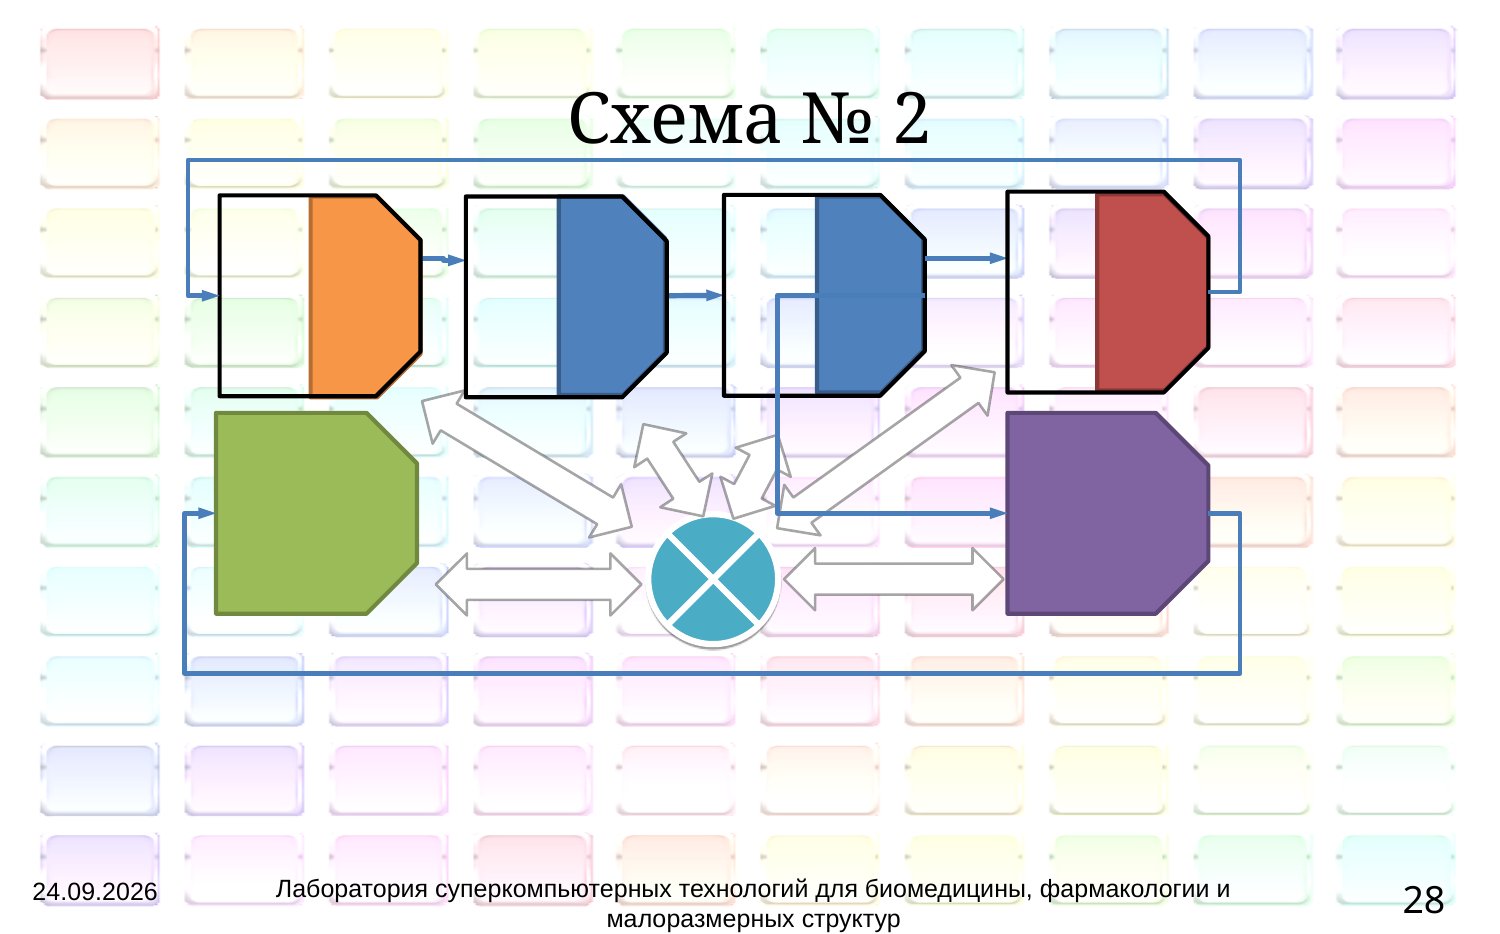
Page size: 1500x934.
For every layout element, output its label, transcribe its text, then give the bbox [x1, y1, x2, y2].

text_box [916, 365, 995, 409]
text_box <number> [1387, 868, 1473, 918]
text_box [777, 516, 821, 536]
text_box [558, 199, 664, 395]
text_box [1007, 413, 1209, 614]
text_box [310, 198, 418, 394]
title Схема № 2 [75, 65, 1426, 166]
text_box [784, 548, 1004, 611]
text_box 18.11.2012 [17, 868, 184, 918]
text_box [435, 553, 642, 616]
text_box [1097, 194, 1206, 390]
text_box [422, 390, 466, 409]
title Схема № 2 [190, 162, 1238, 166]
text_box [816, 298, 922, 393]
text_box Лаборатория суперкомпьютерных технологий для биомедицины, фармакологии и малоразмерных структур [171, 864, 1338, 915]
text_box [216, 413, 417, 614]
text_box [816, 197, 922, 293]
text_box [634, 424, 779, 645]
text_box [424, 413, 632, 538]
text_box [781, 413, 965, 511]
picture [0, 0, 1500, 933]
text_box [781, 445, 791, 477]
